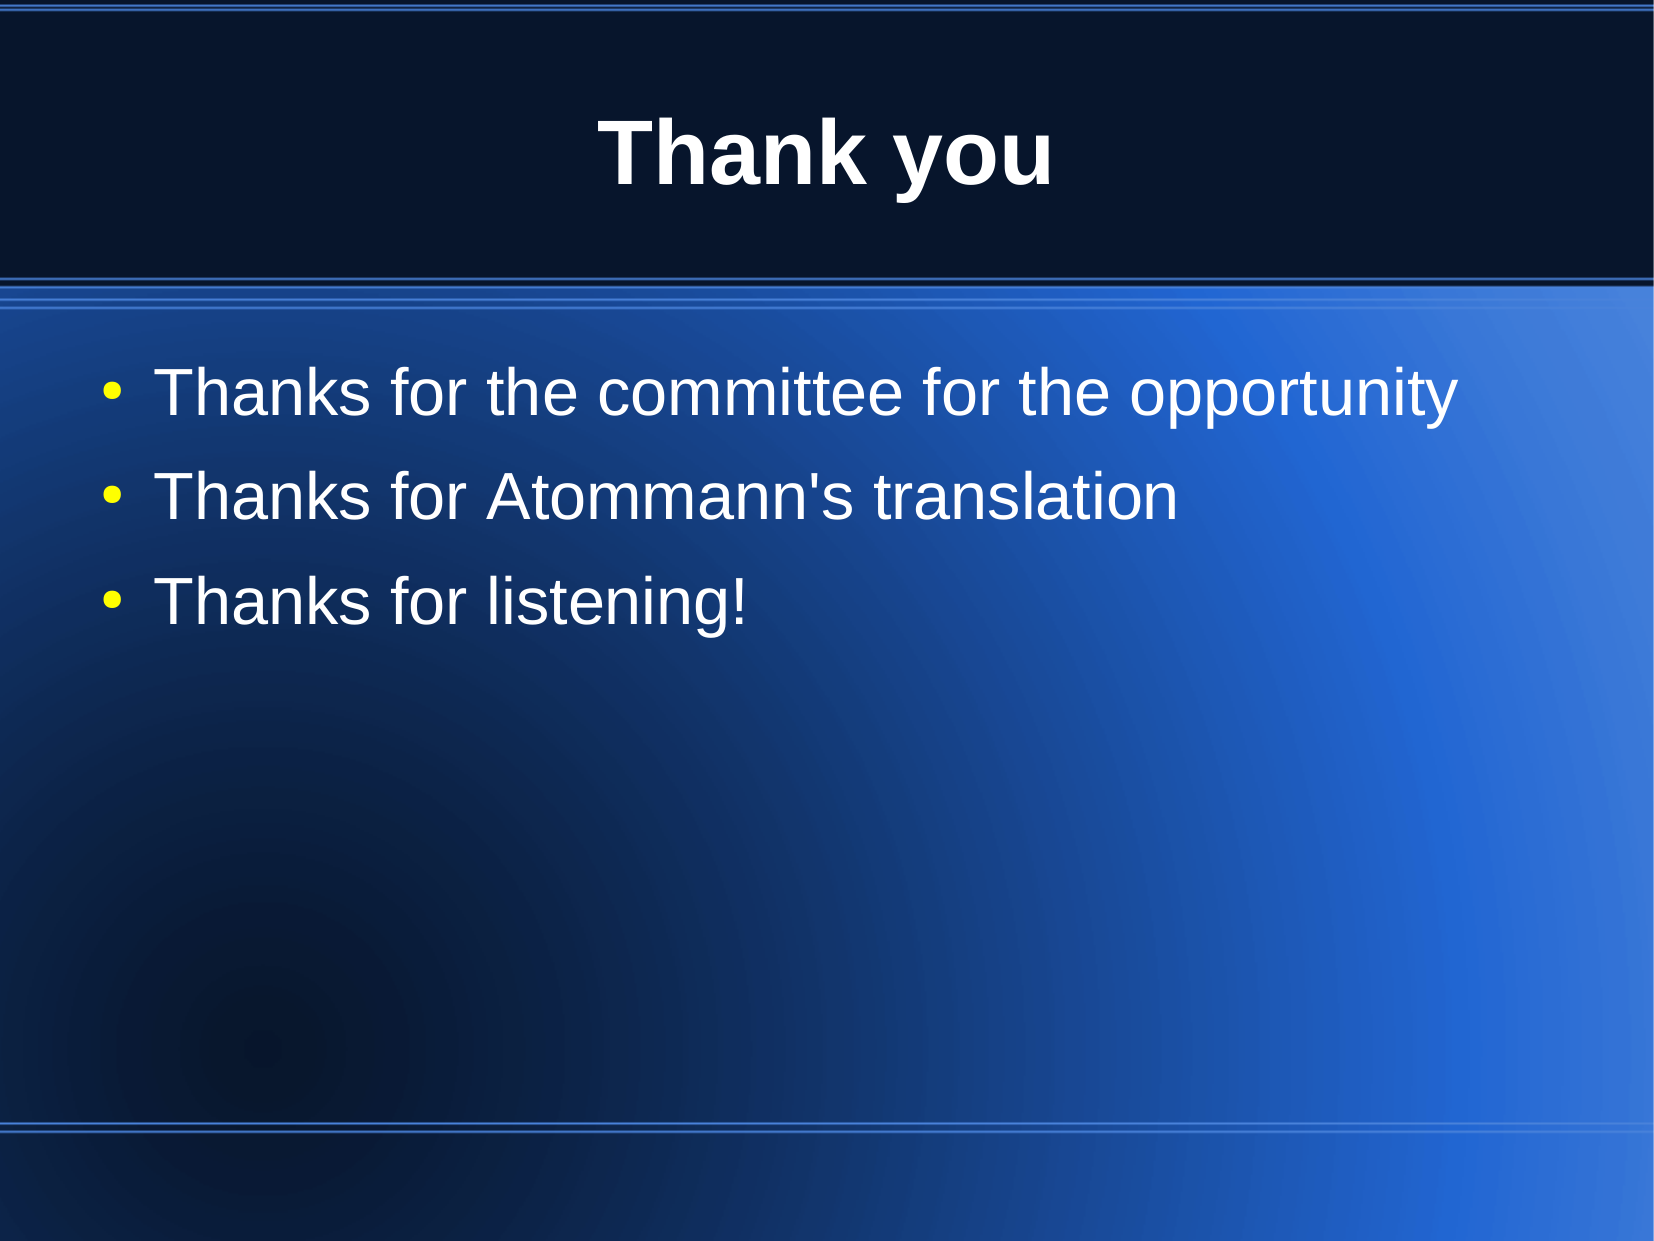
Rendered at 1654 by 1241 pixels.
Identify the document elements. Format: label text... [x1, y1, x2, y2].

title Thank you [82, 49, 1571, 257]
picture [0, 0, 1654, 1241]
list Thanks for the committee for the opportunity Thanks for Atommann's translation Thanks for listening! [82, 355, 1571, 1058]
